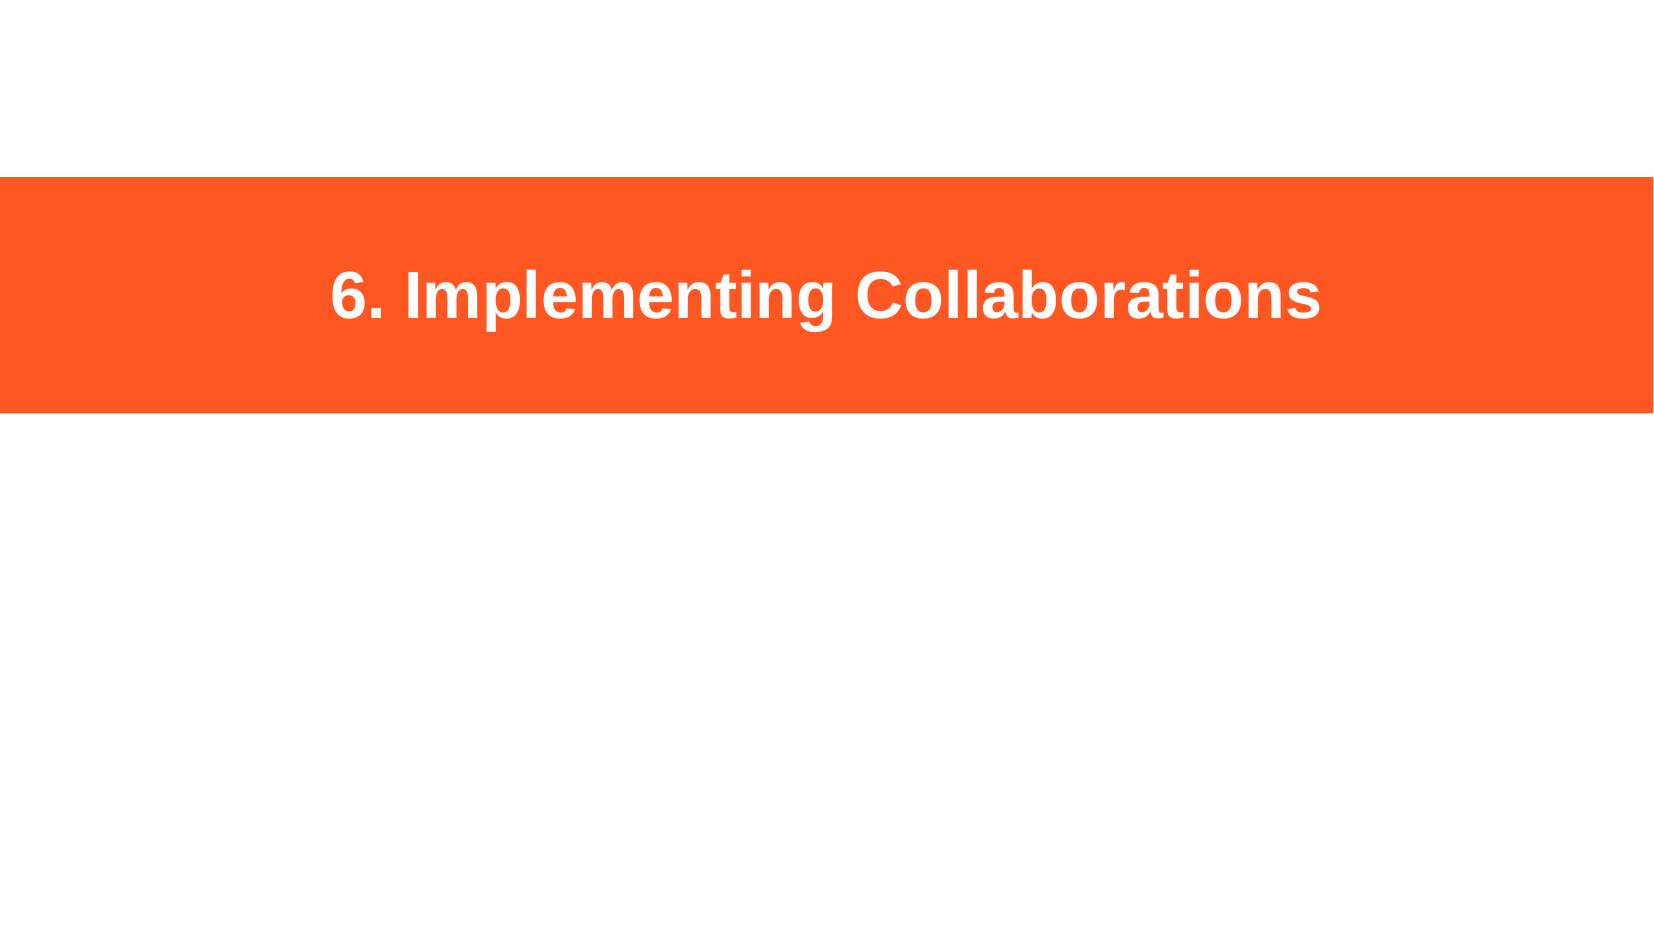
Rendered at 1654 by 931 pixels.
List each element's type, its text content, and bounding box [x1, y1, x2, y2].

title 6. Implementing Collaborations [0, 177, 1654, 414]
